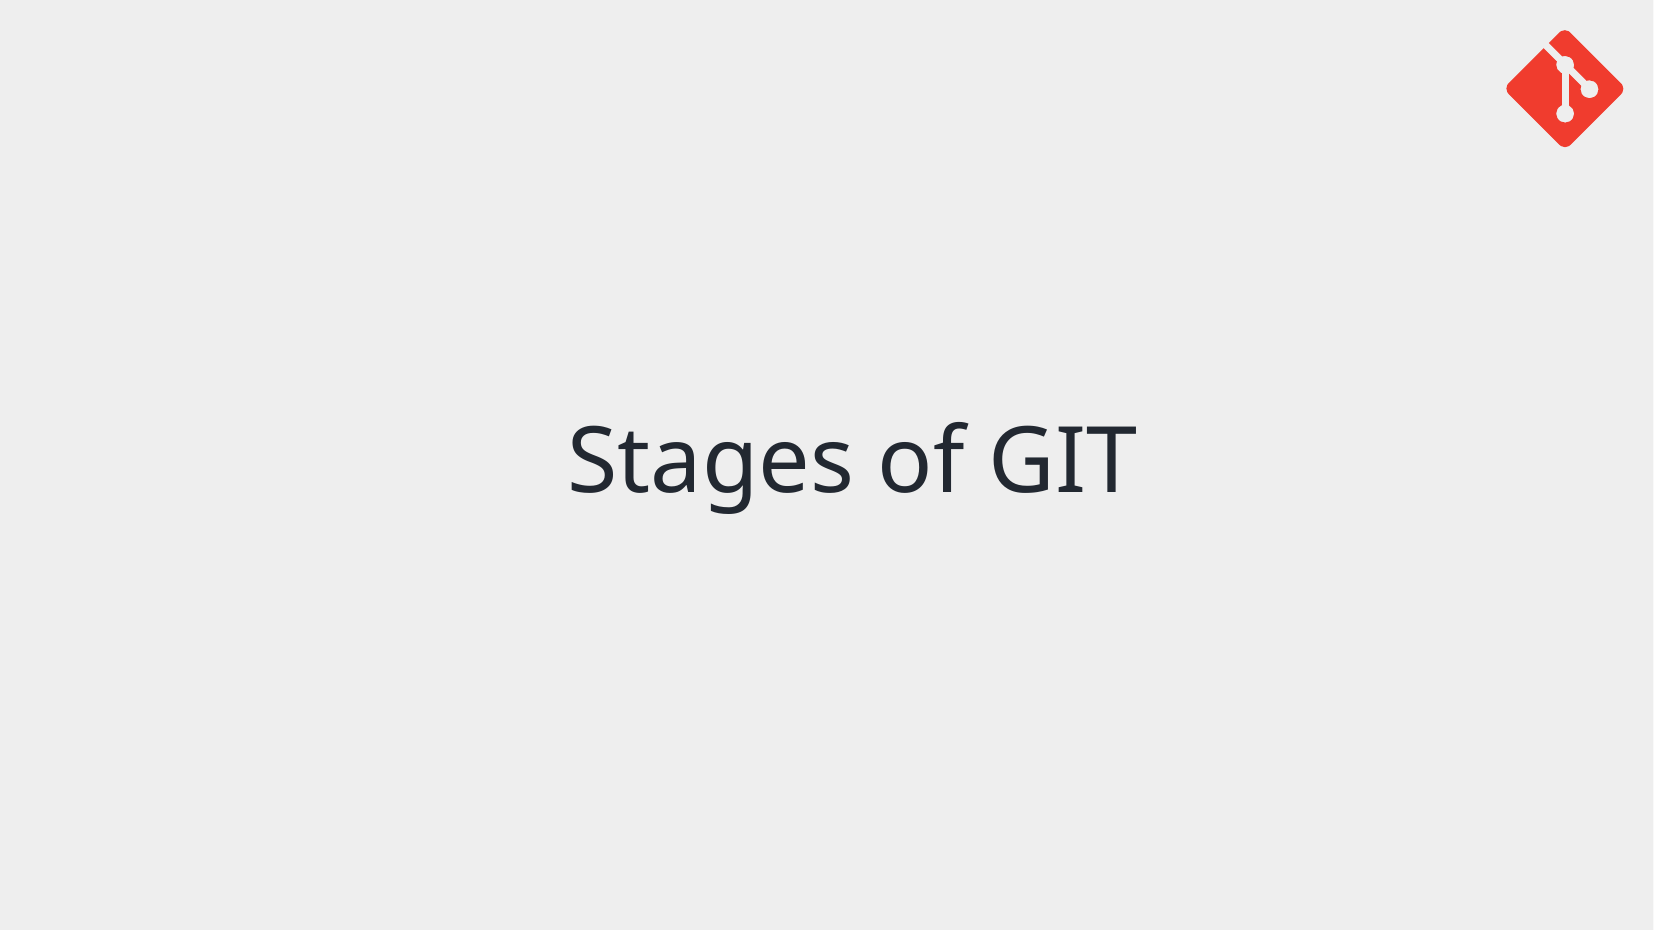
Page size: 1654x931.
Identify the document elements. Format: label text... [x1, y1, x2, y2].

picture [1505, 29, 1625, 148]
title Stages of GIT [169, 116, 1536, 798]
